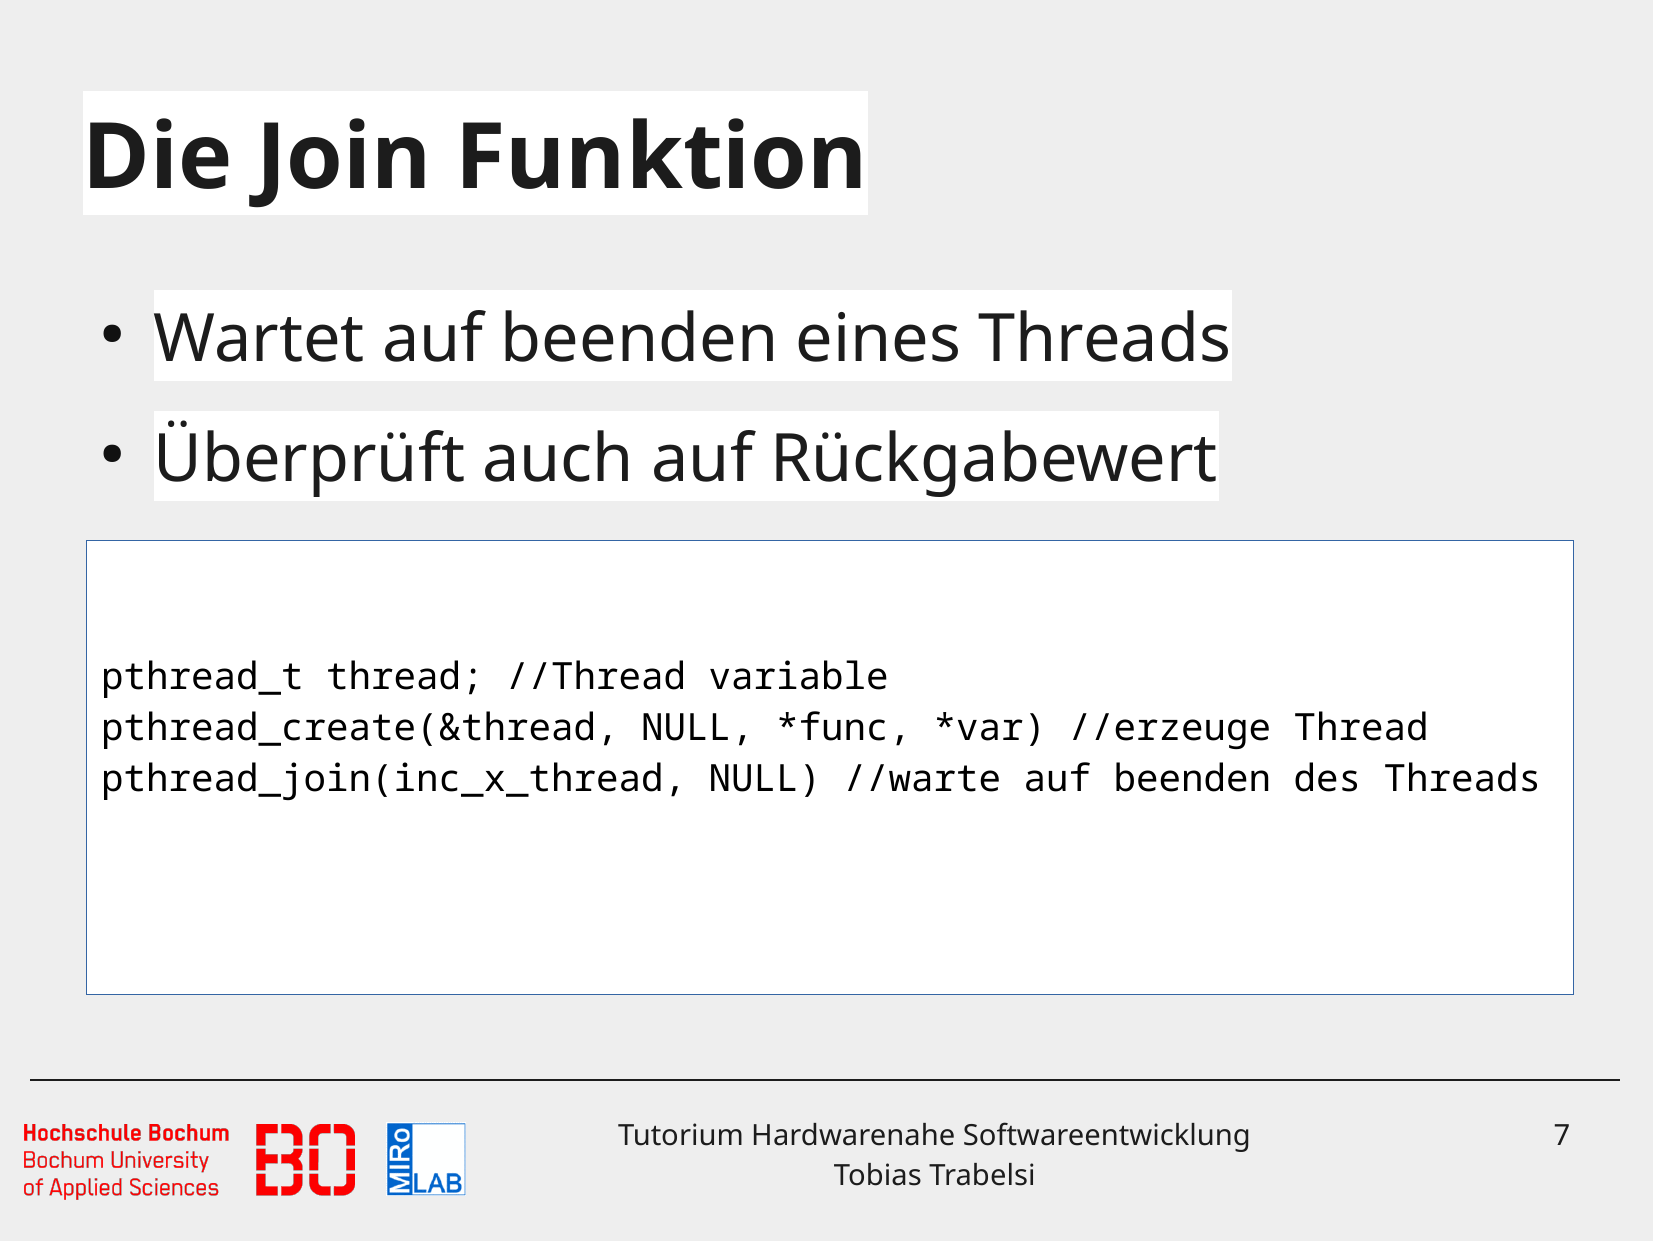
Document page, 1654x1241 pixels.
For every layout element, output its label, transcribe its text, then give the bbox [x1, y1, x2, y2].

picture [24, 1124, 355, 1200]
picture [386, 1122, 466, 1196]
list Wartet auf beenden eines Threads Überprüft auch auf Rückgabewert [82, 290, 1571, 541]
title Die Join Funktion [82, 49, 1561, 257]
text_box pthread_t thread; //Thread variable pthread_create(&thread, NULL, *func, *var) //erzeuge Thread pthread_join(inc_x_thread, NULL) //warte auf beenden des Threads [86, 540, 1574, 995]
